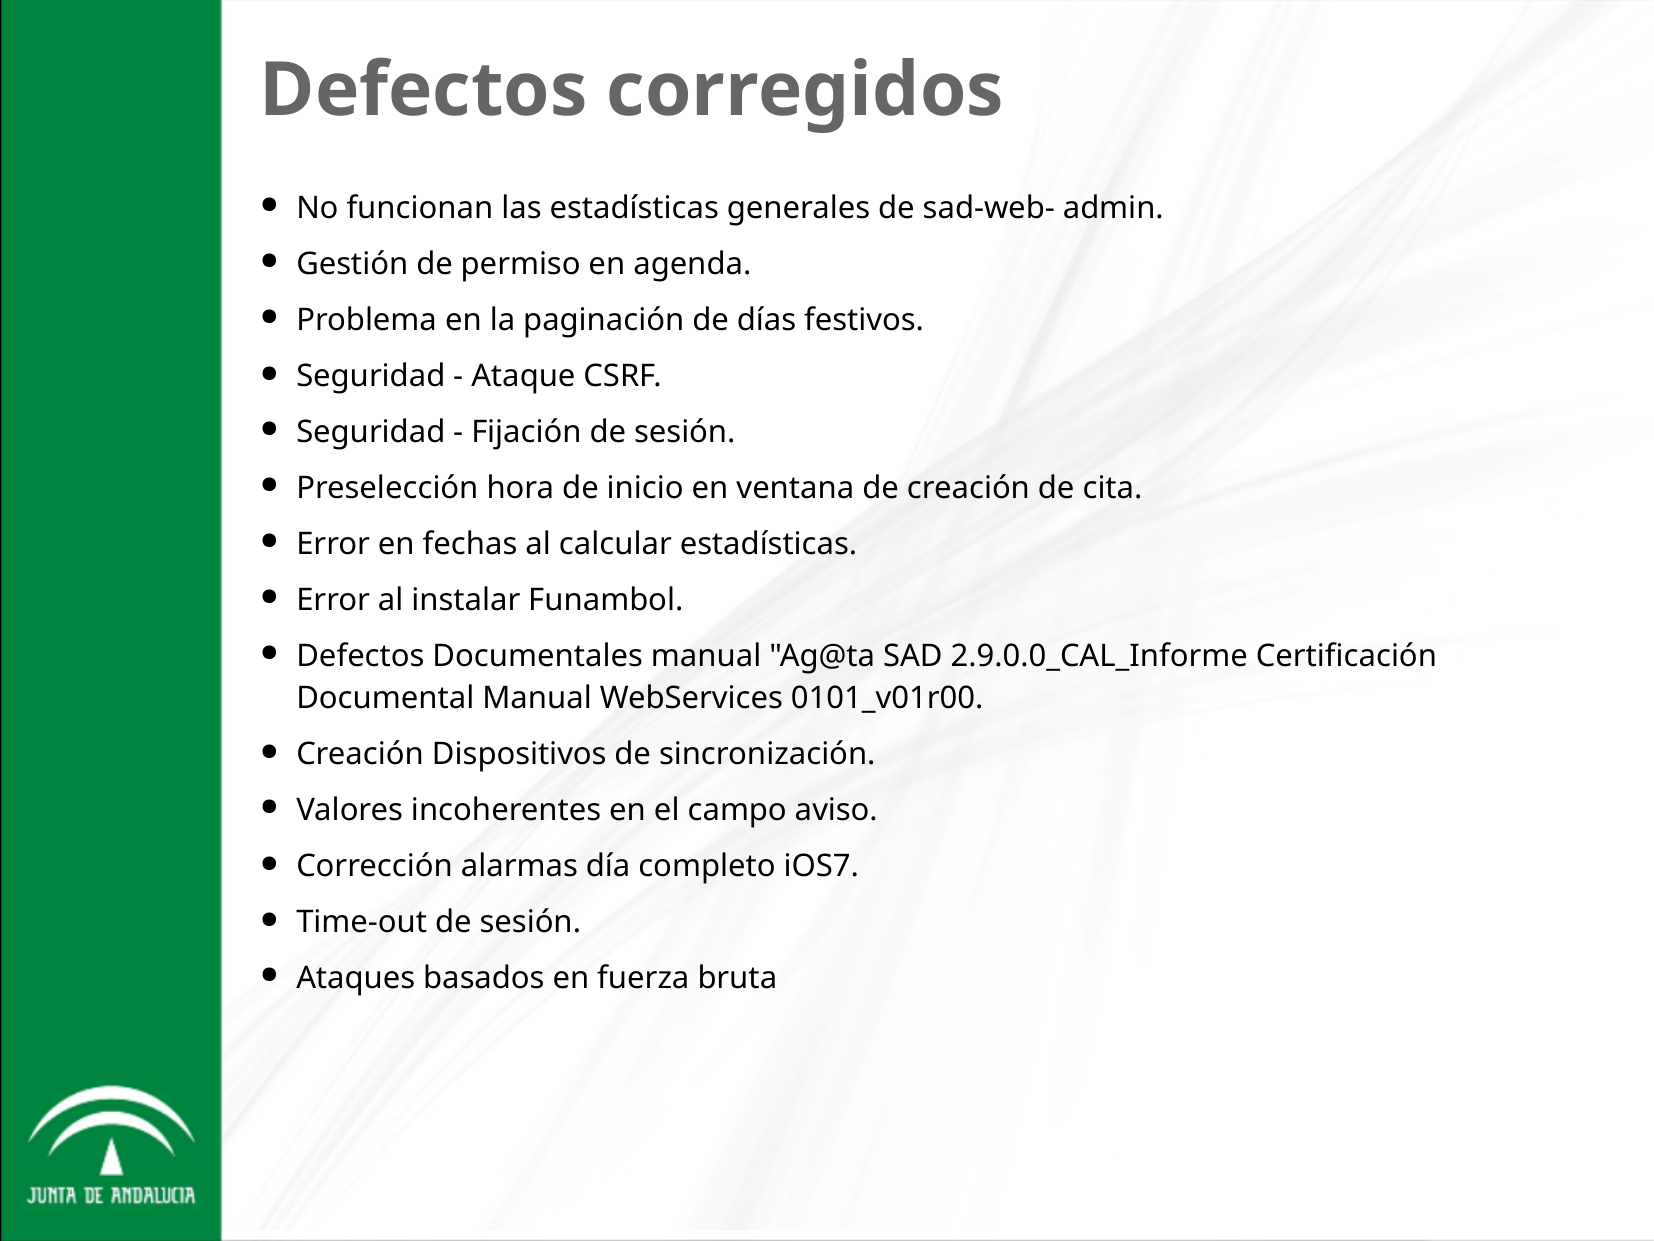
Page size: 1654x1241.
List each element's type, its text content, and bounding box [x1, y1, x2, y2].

picture [0, 0, 1654, 1241]
title Defectos corregidos [259, 37, 1577, 136]
list No funcionan las estadísticas generales de sad-web- admin. Gestión de permiso en agenda. Problema en la paginación de días festivos. Seguridad - Ataque CSRF. Seguridad - Fijación de sesión. Preselección hora de inicio en ventana de creación de cita. Error en fechas al calcular estadísticas. Error al instalar Funambol. Defectos Documentales manual "Ag@ta SAD 2.9.0.0_CAL_Informe Certificación Documental Manual WebServices 0101_v01r00. Creación Dispositivos de sincronización. Valores incoherentes en el campo aviso. Corrección alarmas día completo iOS7. Time-out de sesión. Ataques basados en fuerza bruta [248, 185, 1565, 1004]
